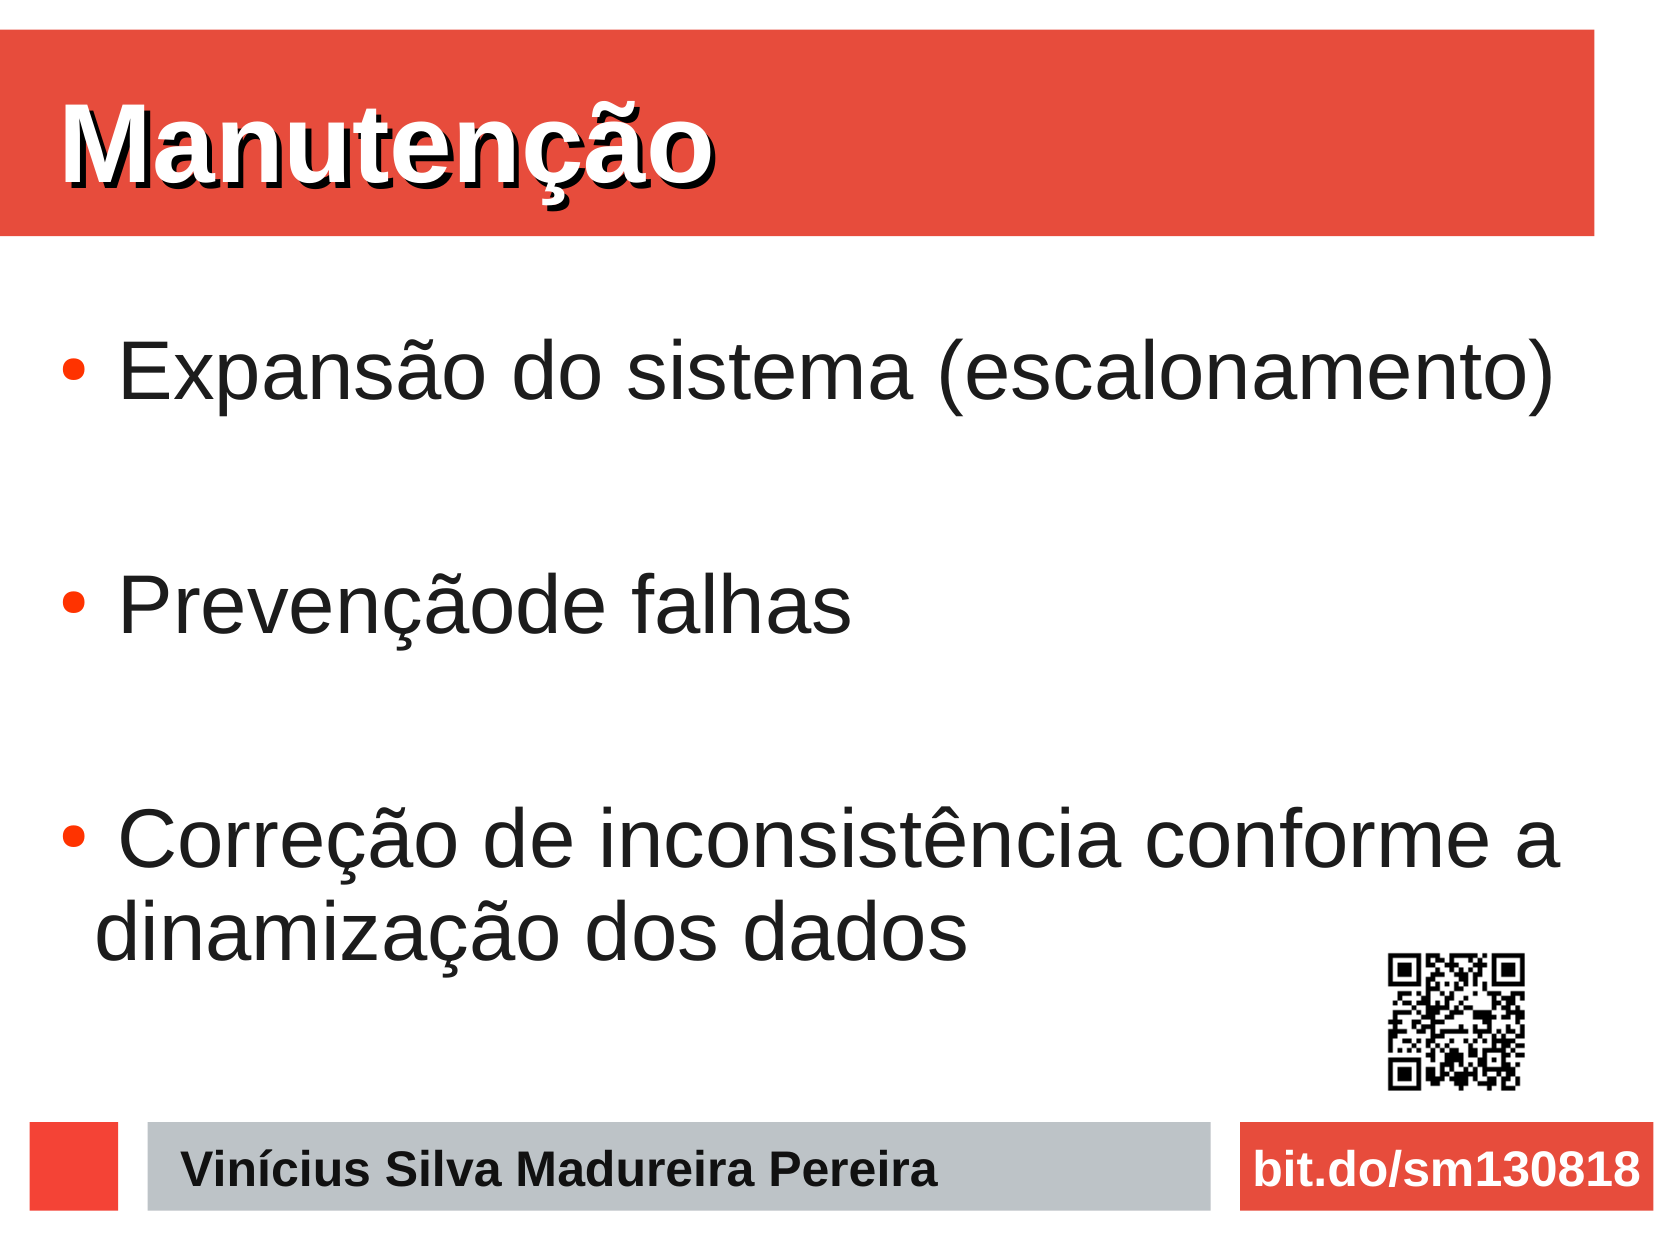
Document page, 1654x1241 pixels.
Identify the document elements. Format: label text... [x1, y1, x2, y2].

title Manutenção [59, 59, 1595, 207]
list Expansão do sistema (escalonamento) Prevençãode falhas Correção de inconsistência conforme a dinamização dos dados [59, 324, 1565, 1093]
text_box bit.do/sm130818 [1228, 1133, 1654, 1205]
text_box Vinícius Silva Madureira Pereira [165, 1133, 1170, 1205]
picture [1379, 944, 1536, 1102]
